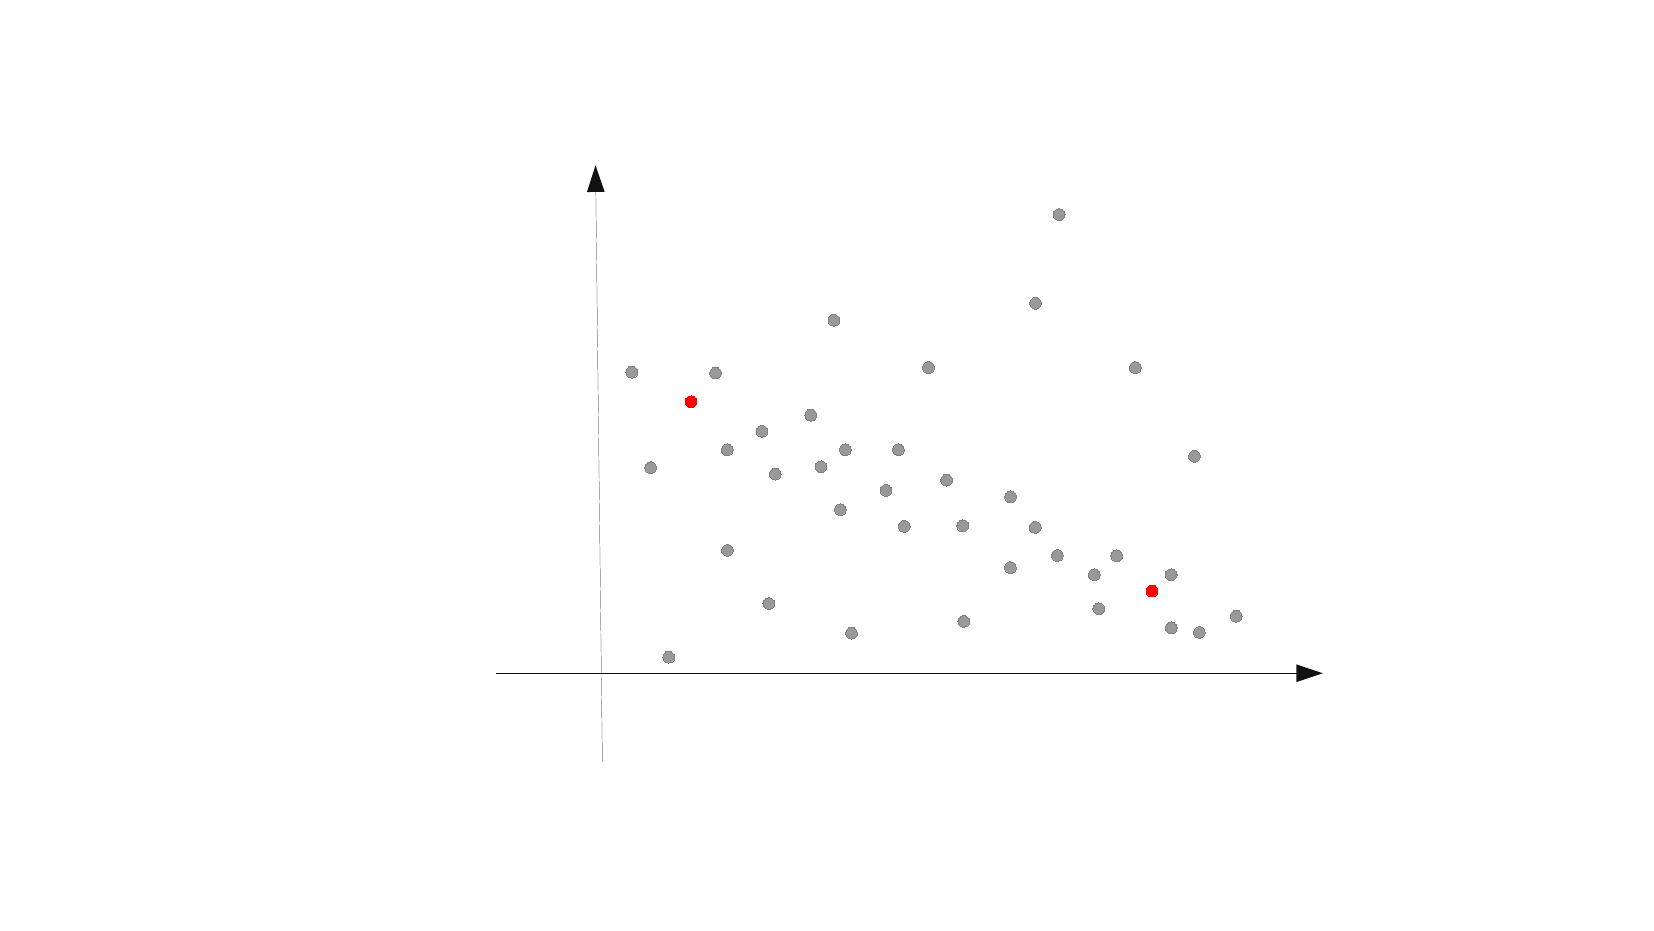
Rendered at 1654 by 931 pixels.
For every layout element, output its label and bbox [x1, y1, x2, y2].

text_box [1165, 568, 1178, 581]
text_box [804, 409, 817, 422]
text_box [1129, 361, 1142, 374]
text_box [845, 627, 858, 640]
text_box [1004, 561, 1017, 574]
text_box [815, 460, 827, 473]
text_box [1029, 521, 1042, 534]
text_box [1165, 621, 1178, 634]
text_box [1051, 549, 1064, 562]
text_box [685, 395, 697, 408]
text_box [1004, 490, 1017, 503]
text_box [762, 597, 775, 610]
text_box [625, 366, 638, 379]
text_box [922, 361, 935, 374]
text_box [956, 519, 969, 532]
text_box [828, 314, 840, 327]
text_box [662, 651, 675, 664]
text_box [721, 443, 734, 456]
text_box [1110, 549, 1123, 562]
text_box [769, 468, 782, 481]
text_box [898, 520, 911, 533]
text_box [880, 484, 892, 497]
text_box [644, 461, 657, 474]
text_box [1230, 610, 1243, 623]
text_box [1053, 208, 1066, 221]
text_box [1088, 568, 1101, 581]
text_box [1193, 626, 1206, 639]
text_box [1029, 297, 1042, 310]
text_box [1188, 450, 1201, 463]
text_box [756, 425, 768, 438]
text_box [892, 443, 905, 456]
text_box [1146, 585, 1158, 597]
text_box [834, 503, 847, 516]
text_box [839, 443, 852, 456]
text_box [1092, 602, 1105, 615]
text_box [940, 474, 953, 487]
text_box [721, 544, 734, 557]
text_box [957, 615, 970, 628]
text_box [709, 367, 722, 379]
